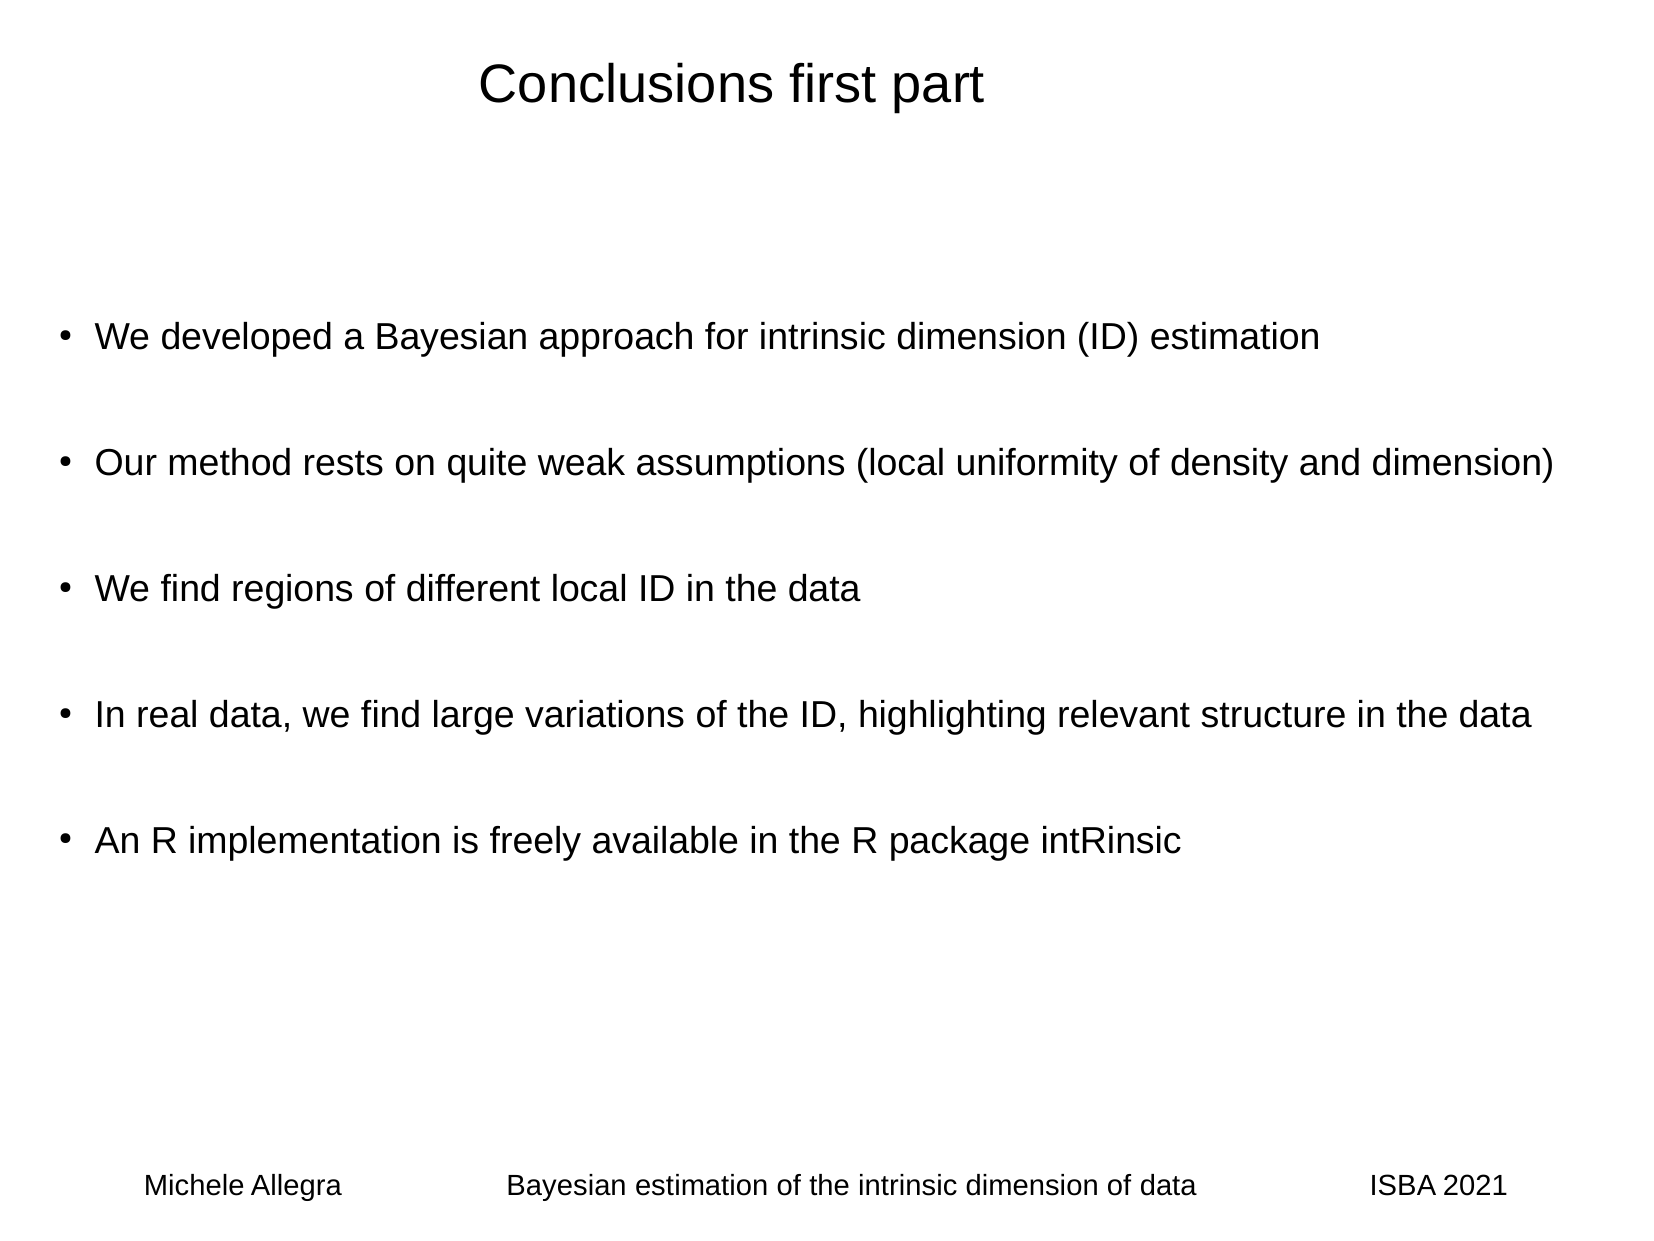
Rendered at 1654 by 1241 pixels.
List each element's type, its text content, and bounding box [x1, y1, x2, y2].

text_box We developed a Bayesian approach for intrinsic dimension (ID) estimation Our method rests on quite weak assumptions (local uniformity of density and dimension) We find regions of different local ID in the data In real data, we find large variations of the ID, highlighting relevant structure in the data An R implementation is freely available in the R package intRinsic [59, 168, 1607, 967]
title Conclusions first part [106, 32, 1359, 136]
title Michele Allegra Bayesian estimation of the intrinsic dimension of data ISBA 2021 [82, 1147, 1572, 1223]
